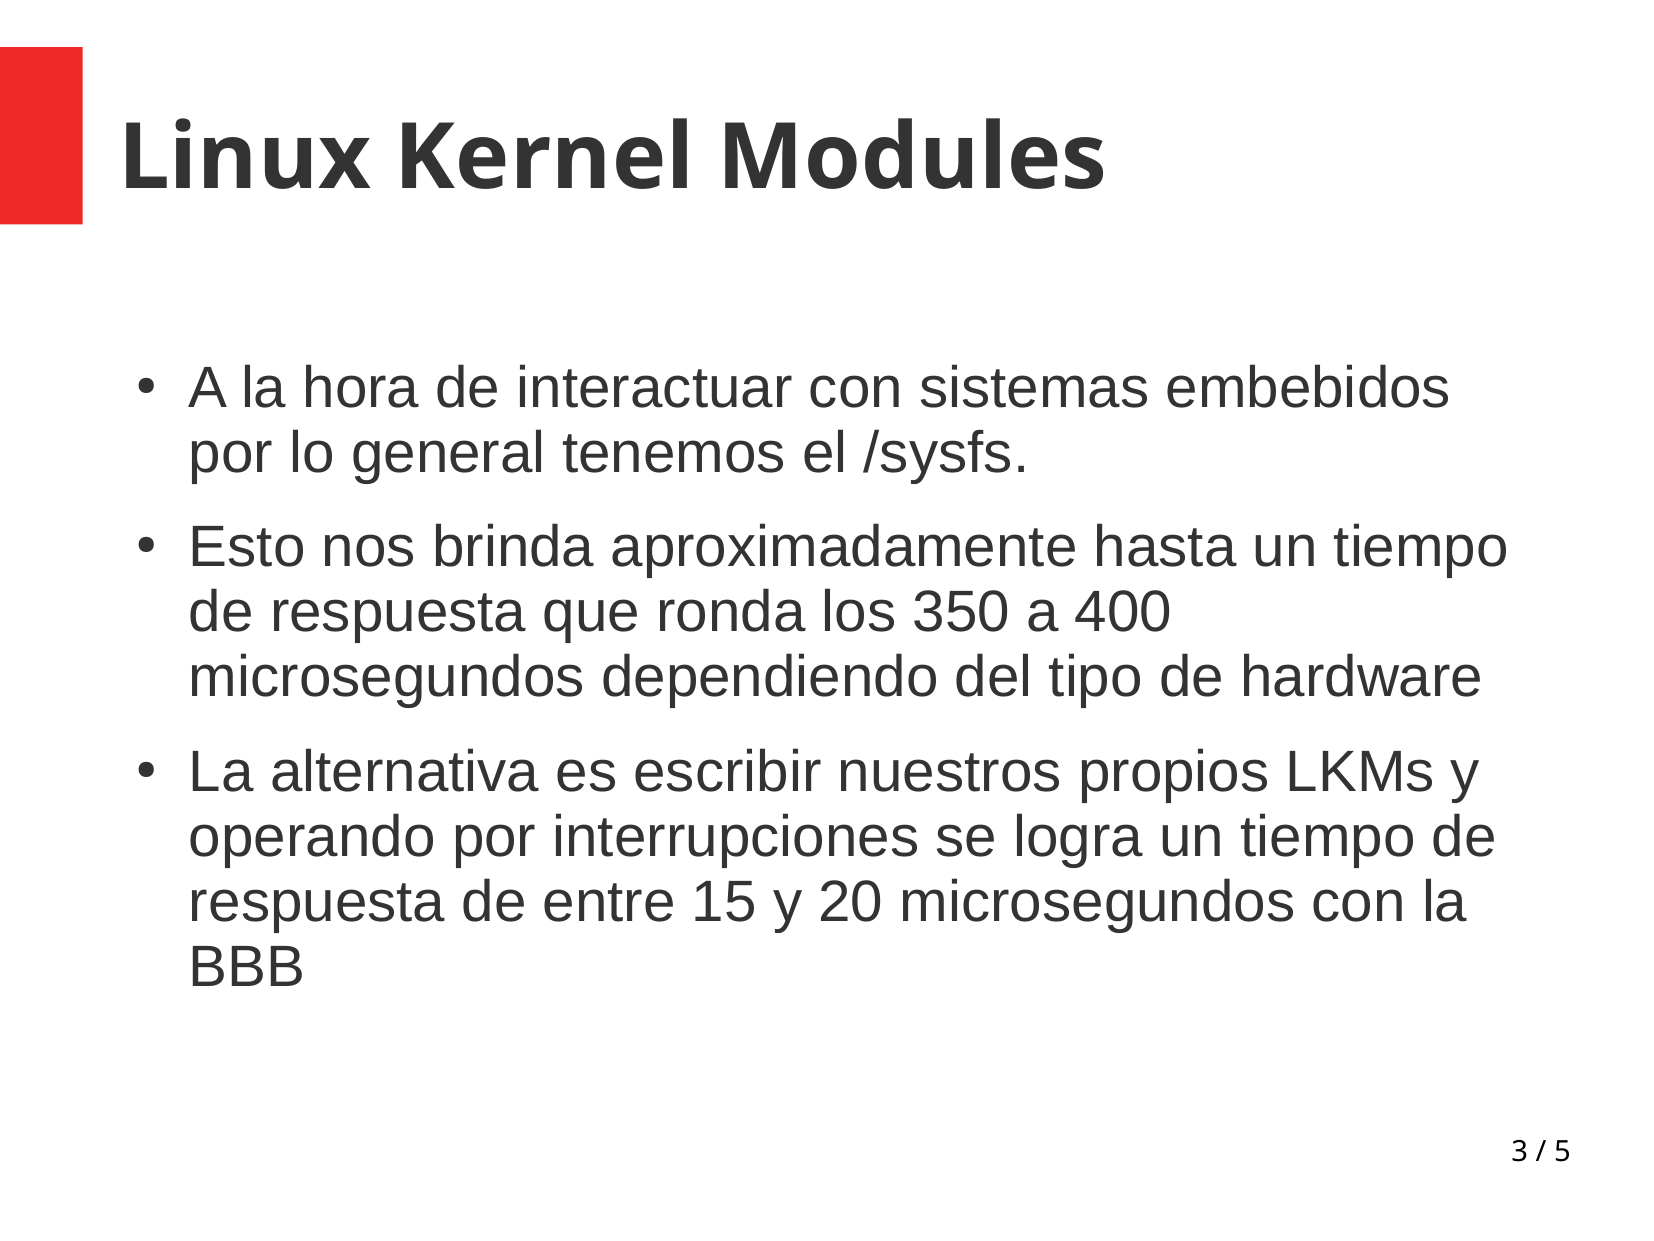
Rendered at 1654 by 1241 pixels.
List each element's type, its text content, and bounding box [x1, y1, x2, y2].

list A la hora de interactuar con sistemas embebidos por lo general tenemos el /sysfs. Esto nos brinda aproximadamente hasta un tiempo de respuesta que ronda los 350 a 400 microsegundos dependiendo del tipo de hardware La alternativa es escribir nuestros propios LKMs y operando por interrupciones se logra un tiempo de respuesta de entre 15 y 20 microsegundos con la BBB [118, 354, 1536, 1074]
title Linux Kernel Modules [118, 49, 1571, 257]
